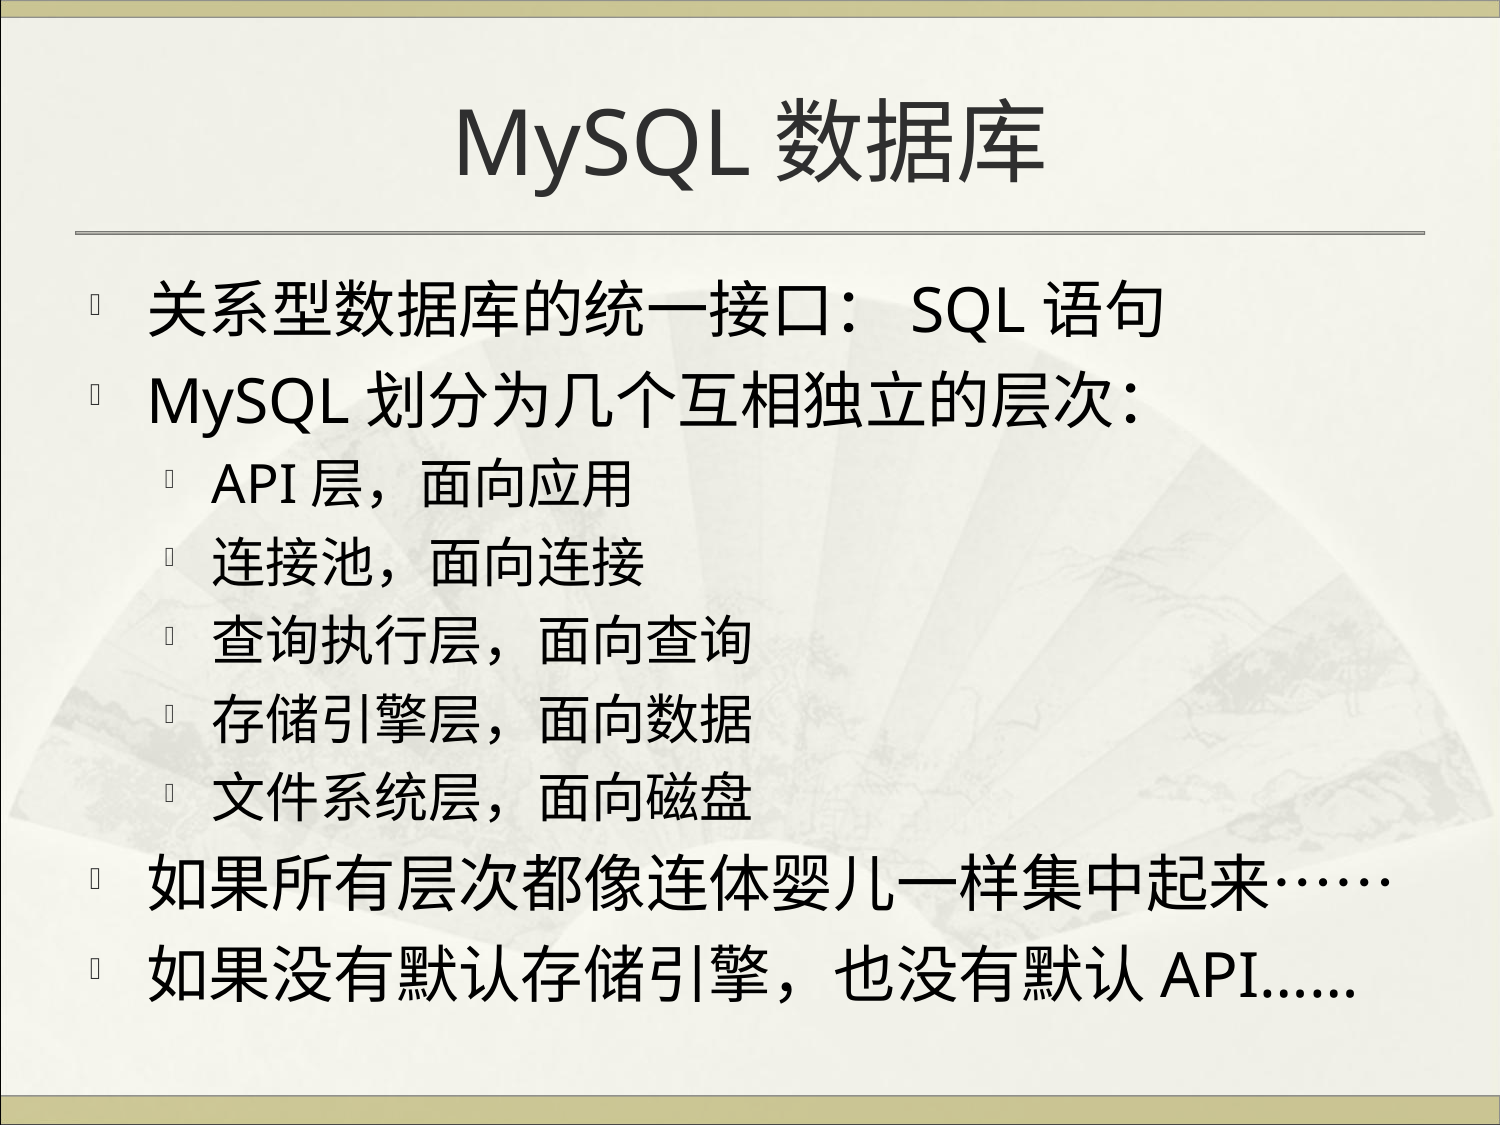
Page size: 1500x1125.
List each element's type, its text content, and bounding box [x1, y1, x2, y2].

title MySQL数据库 [75, 45, 1426, 233]
picture [0, 0, 1500, 1125]
list 关系型数据库的统一接口：SQL语句 MySQL划分为几个互相独立的层次： API层，面向应用 连接池，面向连接 查询执行层，面向查询 存储引擎层，面向数据 文件系统层，面向磁盘 如果所有层次都像连体婴儿一样集中起来…… 如果没有默认存储引擎，也没有默认API…… [75, 262, 1426, 1032]
